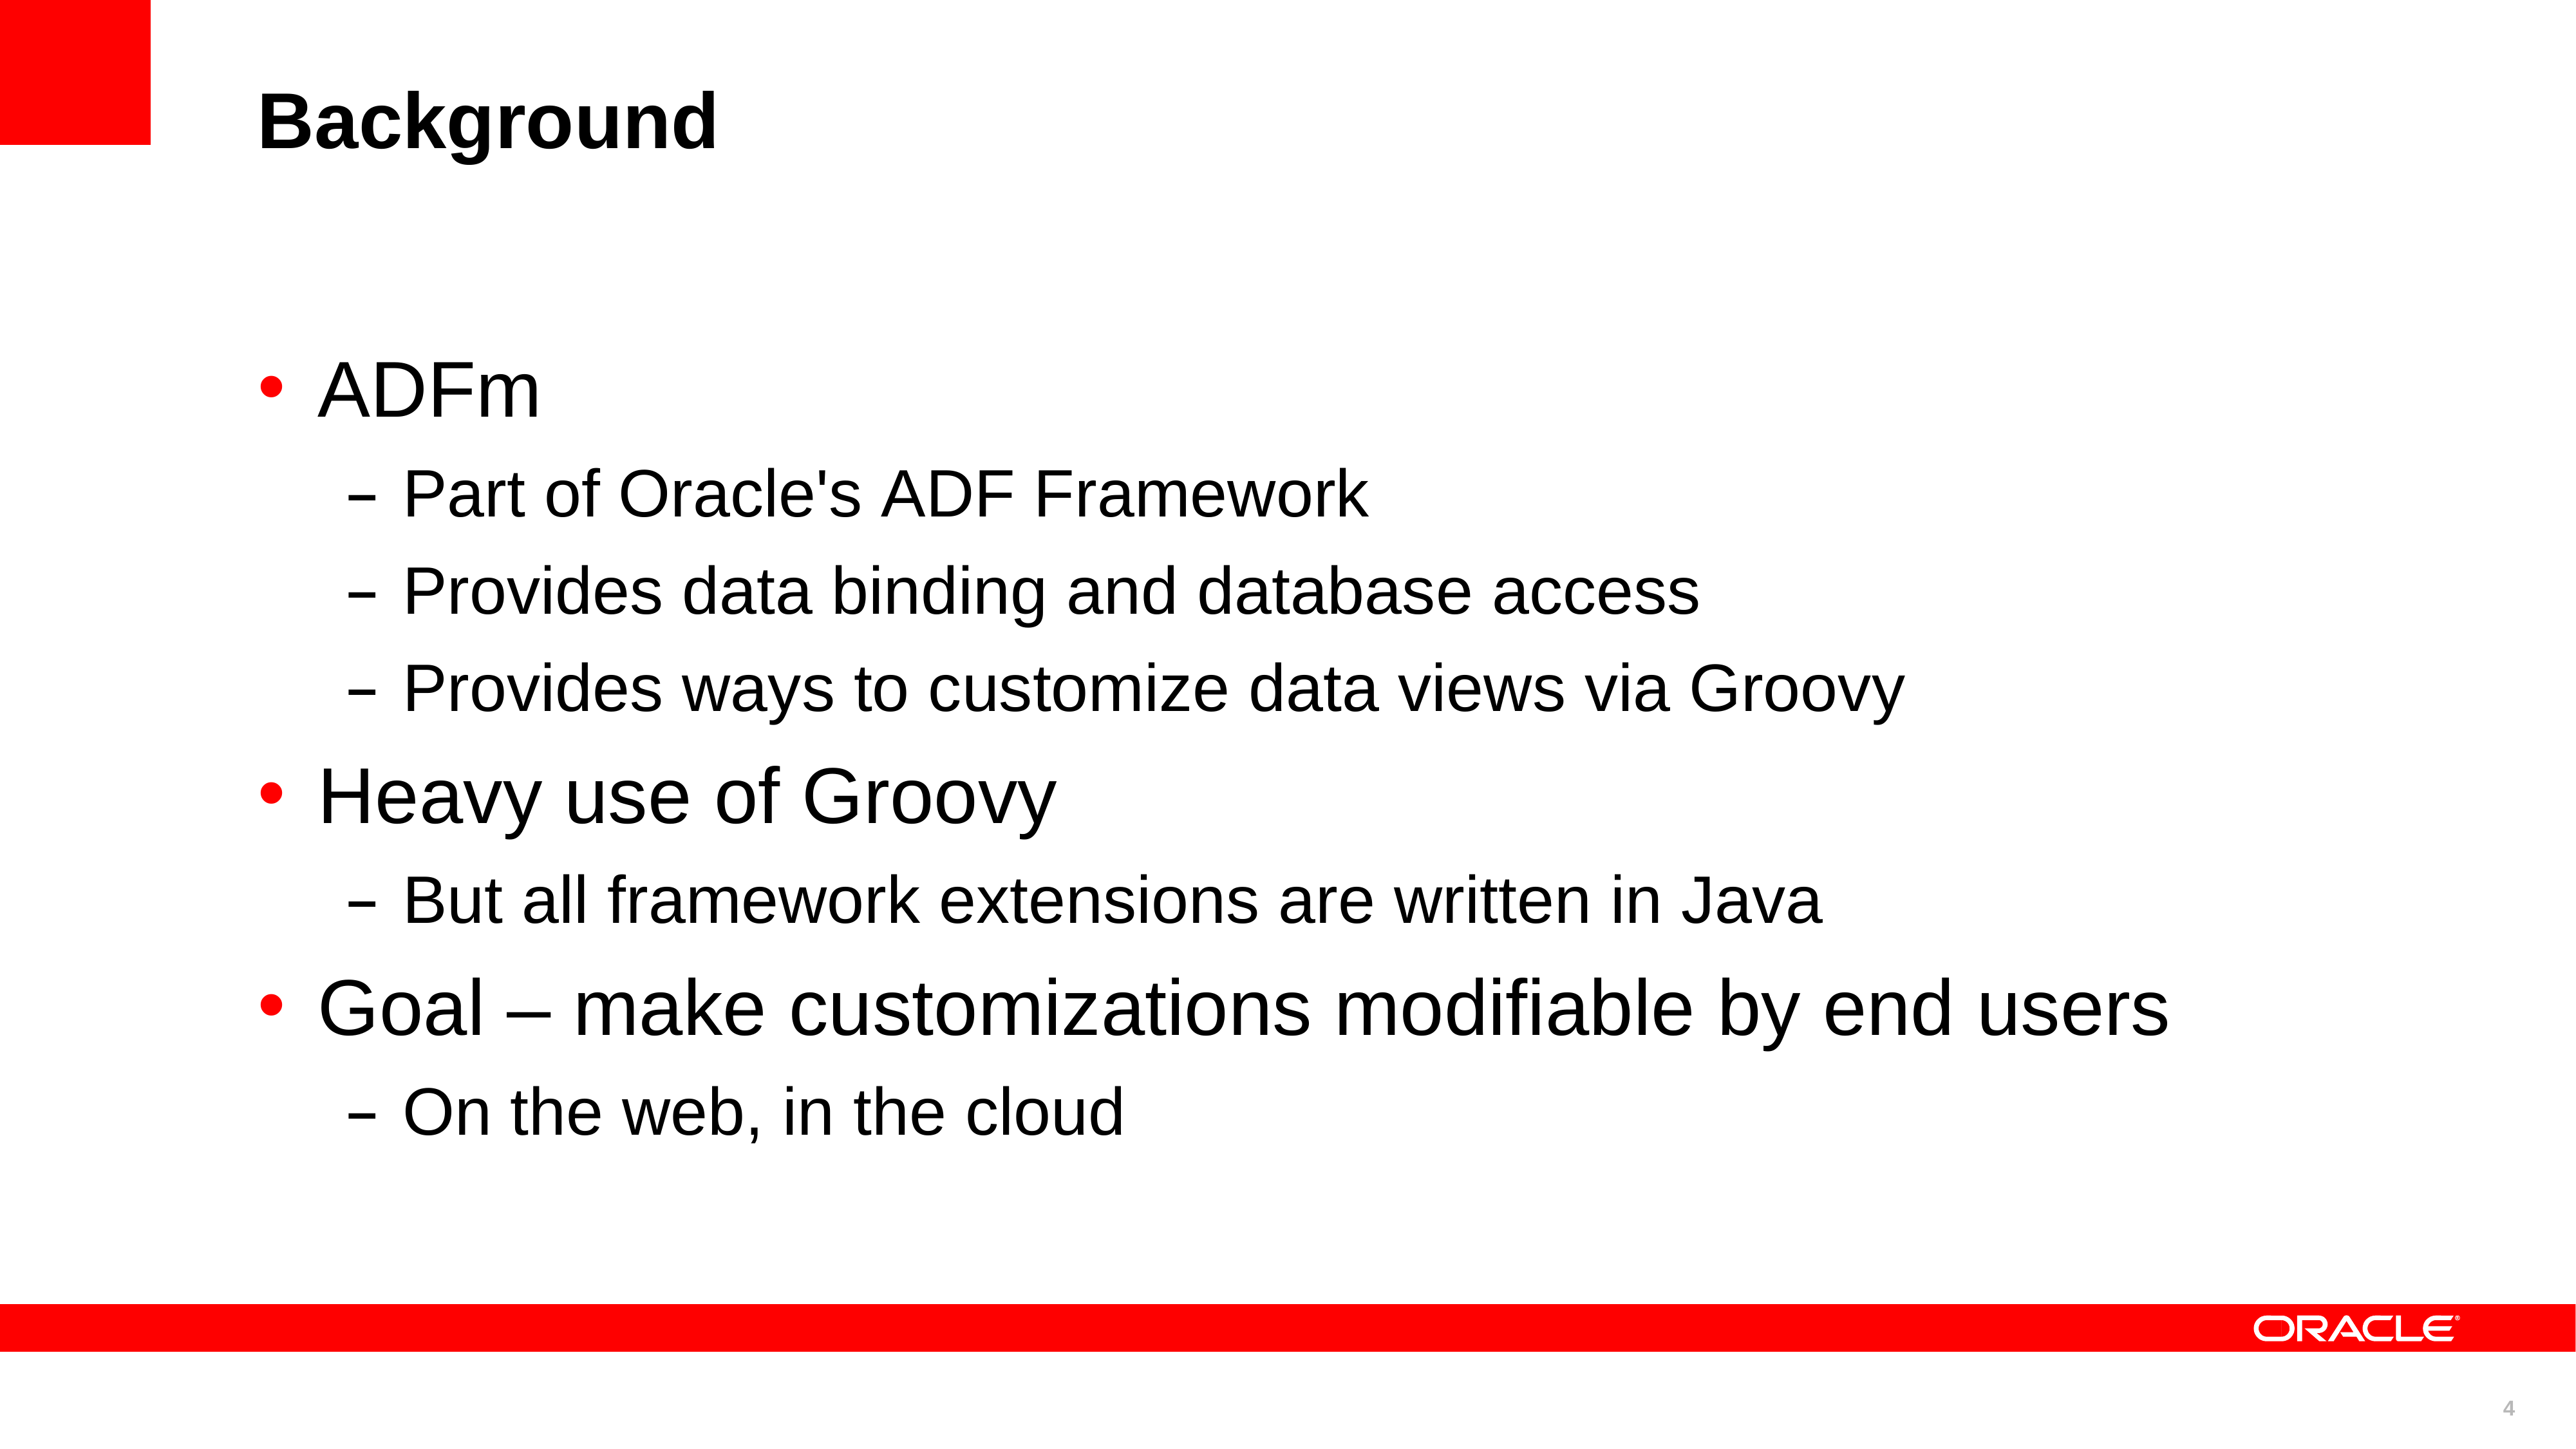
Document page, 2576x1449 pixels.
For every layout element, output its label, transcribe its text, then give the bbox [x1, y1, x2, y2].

title Background [257, 69, 2318, 251]
picture [0, 1304, 2576, 1352]
picture [0, 0, 151, 145]
list ADFm Part of Oracle's ADF Framework Provides data binding and database access Provides ways to customize data views via Groovy Heavy use of Groovy But all framework extensions are written in Java Goal – make customizations modifiable by end users On the web, in the cloud [258, 337, 2318, 1256]
